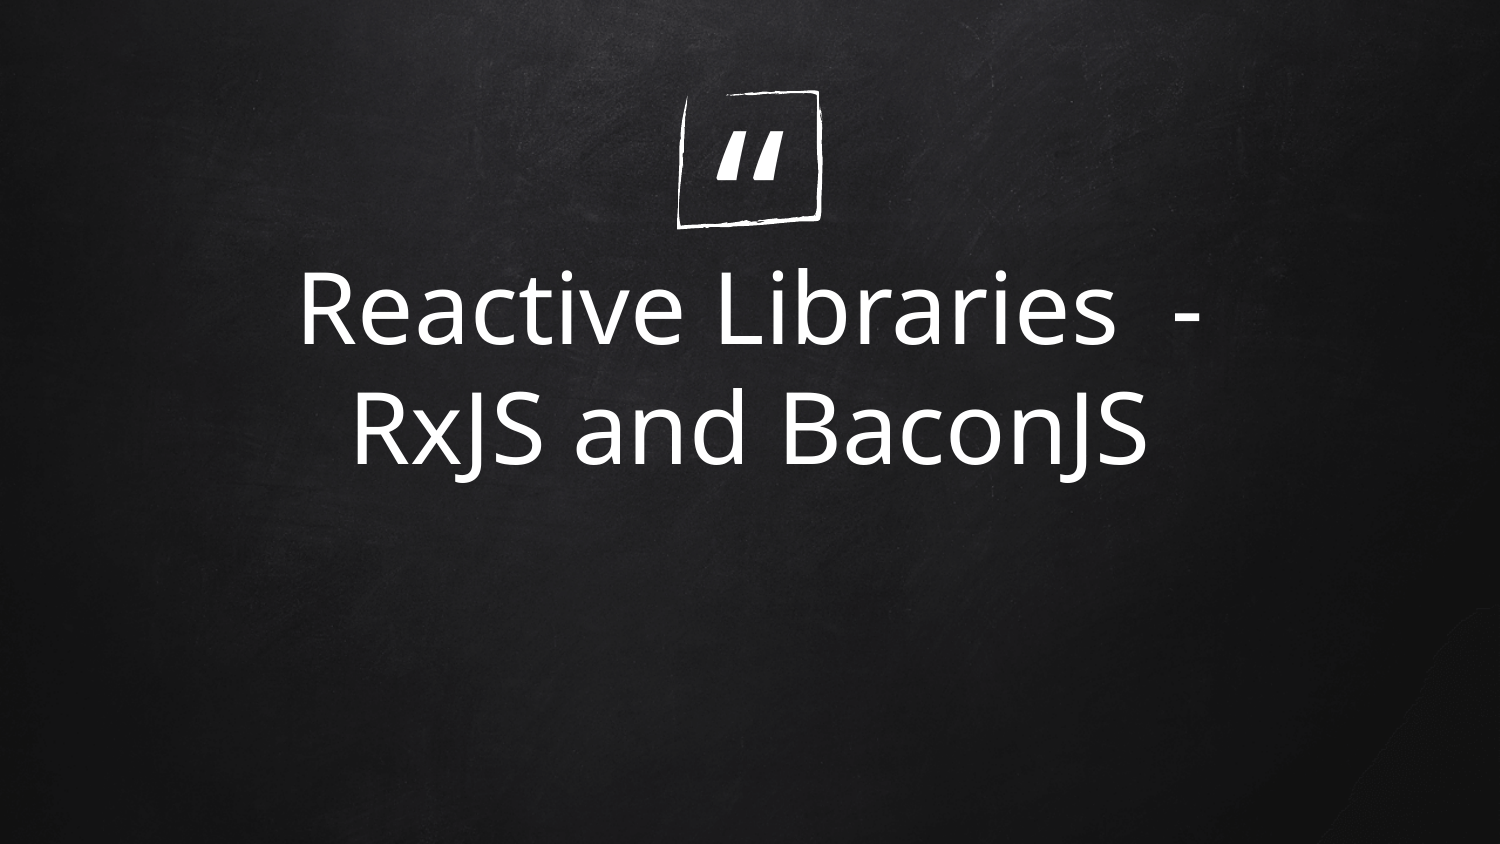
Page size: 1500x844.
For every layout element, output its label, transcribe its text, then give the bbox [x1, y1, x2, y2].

picture [0, 0, 1500, 844]
text_box Reactive Libraries - RxJS and BaconJS [278, 229, 1221, 364]
